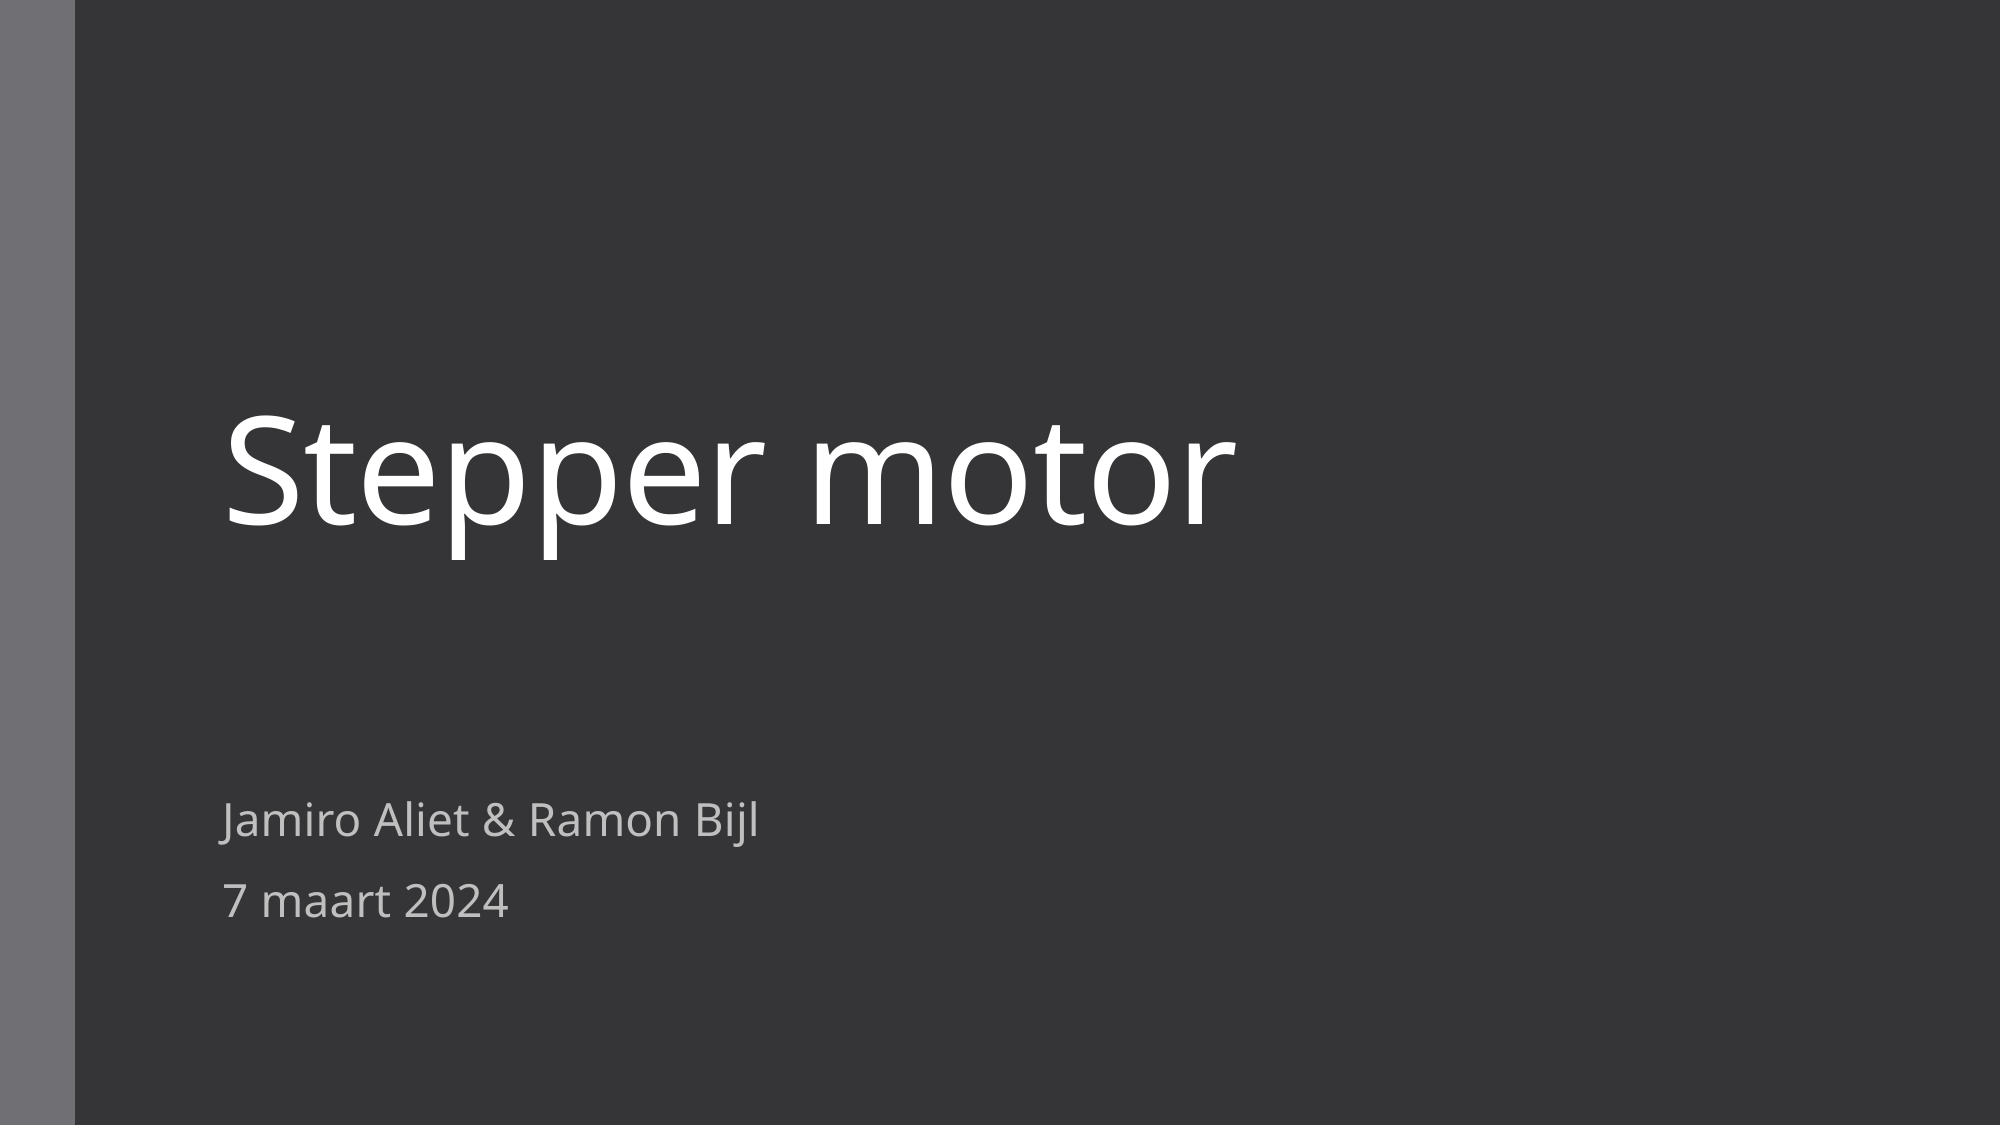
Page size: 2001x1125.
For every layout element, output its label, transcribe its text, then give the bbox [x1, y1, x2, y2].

title Stepper motor [206, 337, 1752, 563]
subtitle Jamiro Aliet & Ramon Bijl 7 maart 2024 [206, 787, 1752, 1066]
